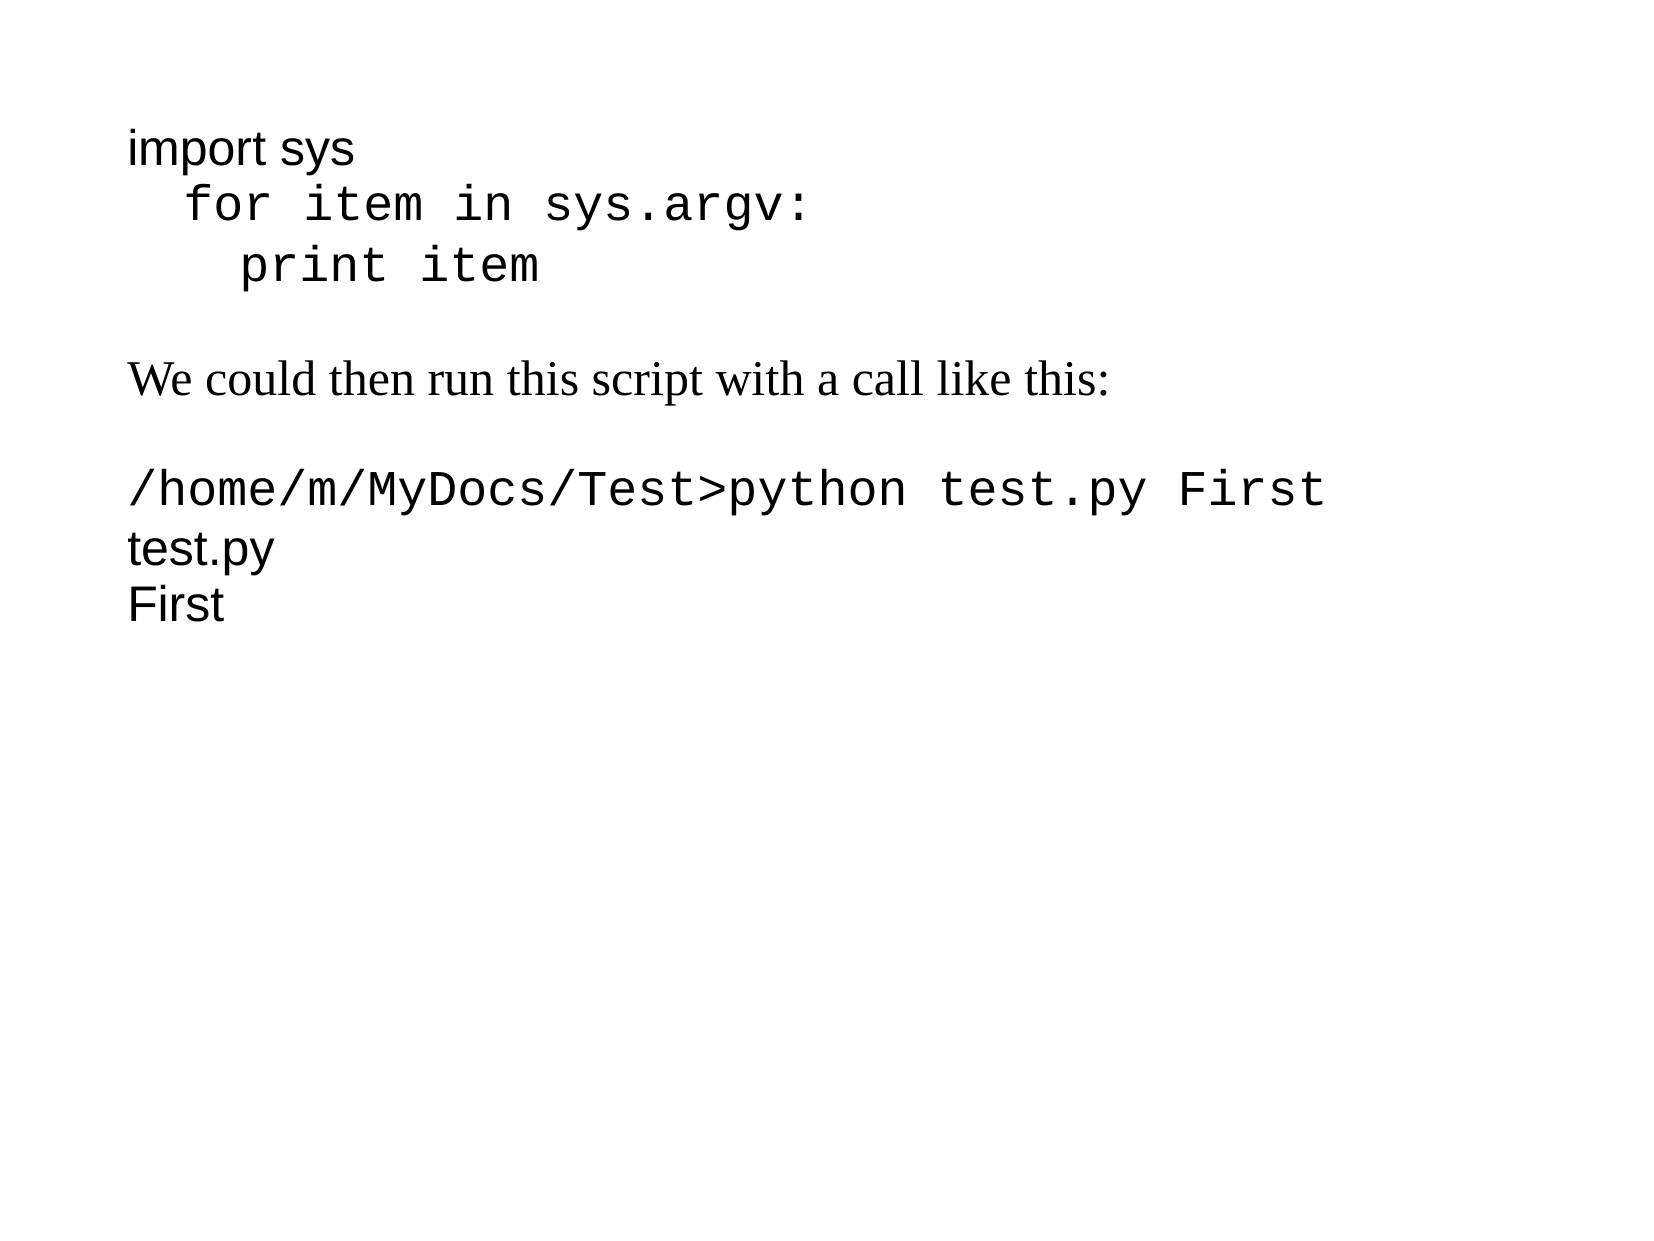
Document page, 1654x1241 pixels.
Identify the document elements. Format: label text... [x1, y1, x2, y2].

text_box import sys for item in sys.argv: print item We could then run this script with a call like this: /home/m/MyDocs/Test>python test.py First test.py First [112, 112, 1463, 640]
